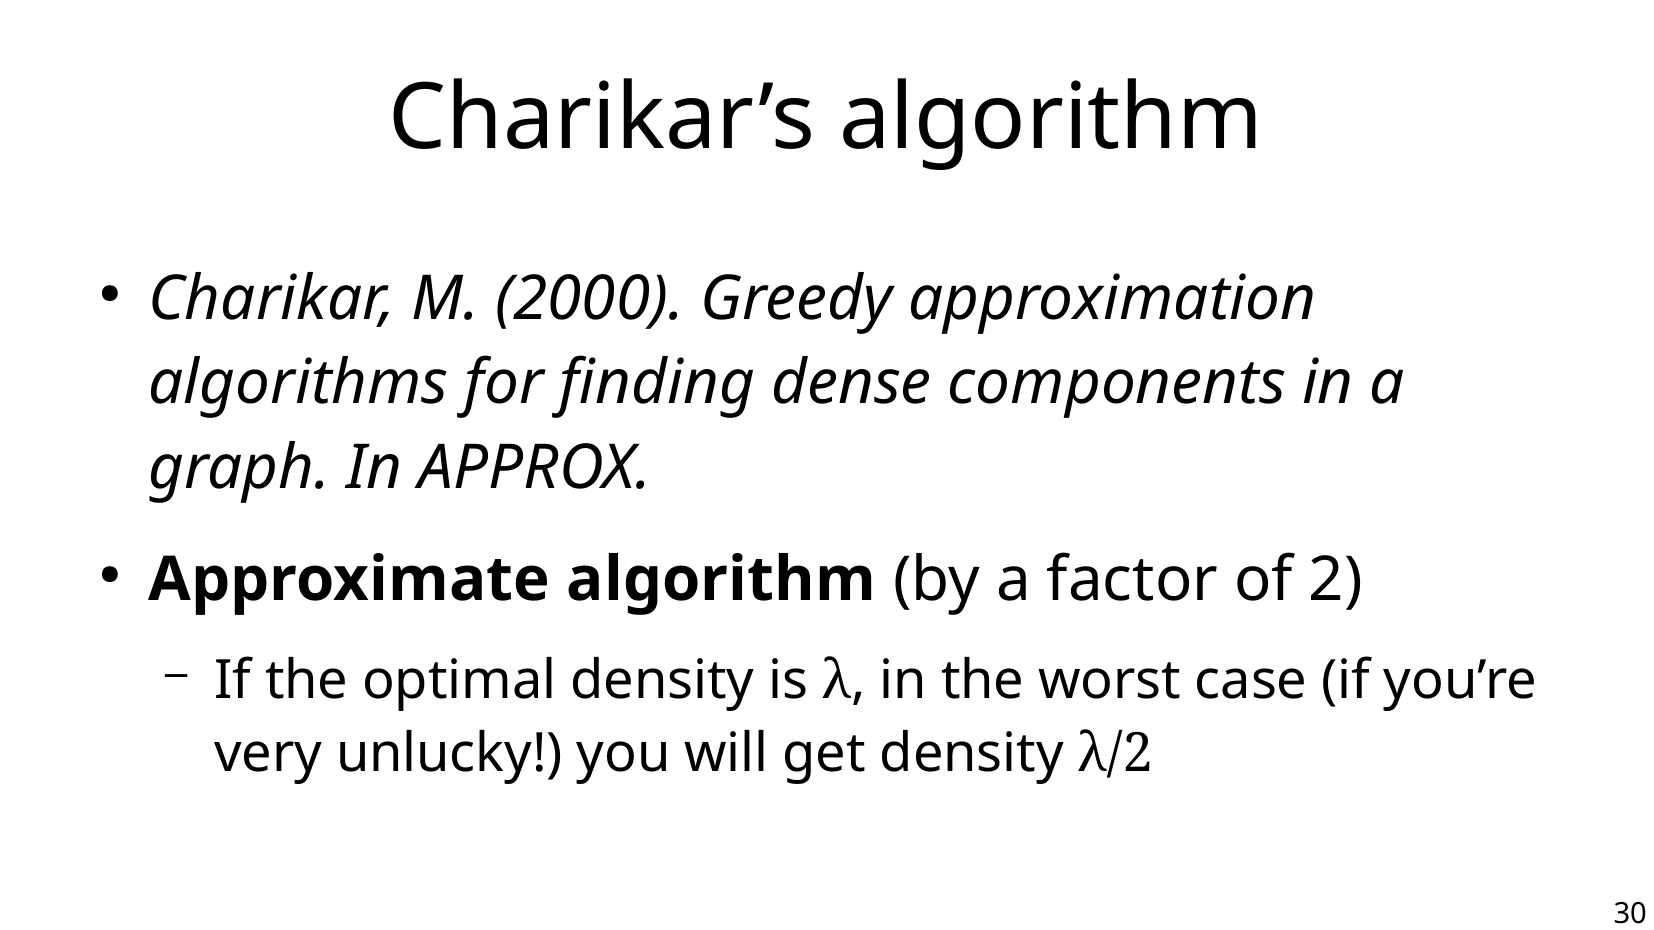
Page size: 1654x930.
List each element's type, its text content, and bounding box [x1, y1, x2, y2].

list Charikar, M. (2000). Greedy approximation algorithms for finding dense components in a graph. In APPROX. Approximate algorithm (by a factor of 2) If the optimal density is λ, in the worst case (if you’re very unlucky!) you will get density λ/2 [82, 252, 1571, 793]
title Charikar’s algorithm [82, 1, 1571, 225]
